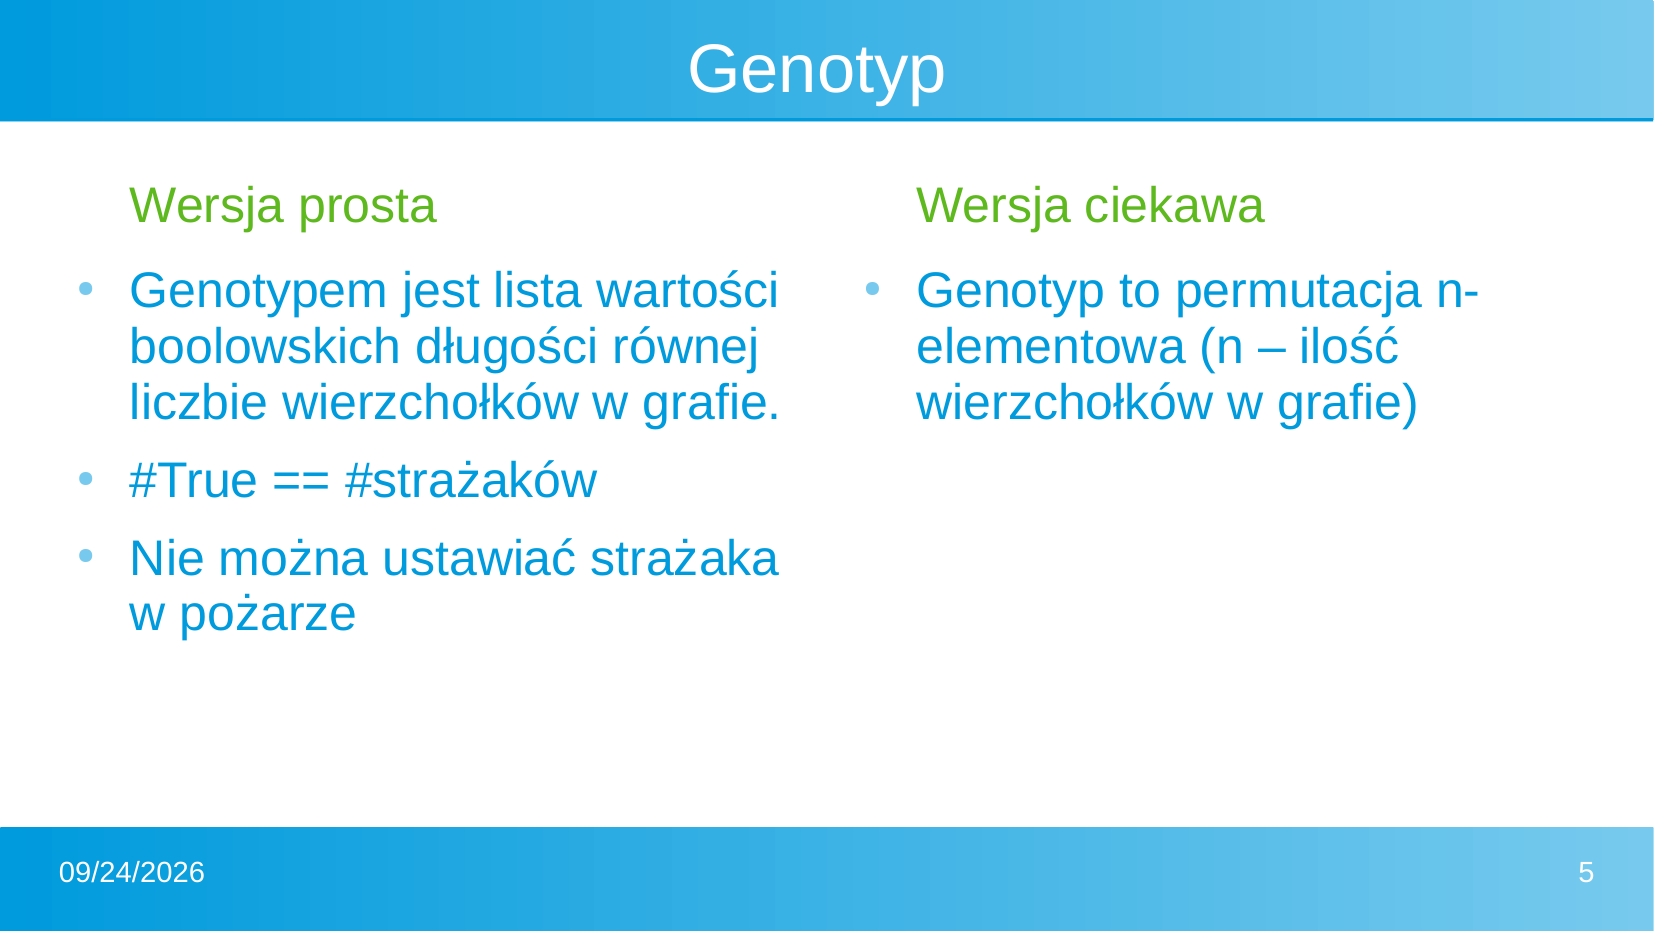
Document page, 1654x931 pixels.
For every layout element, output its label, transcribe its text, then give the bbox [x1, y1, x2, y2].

list Wersja prosta [59, 177, 488, 262]
list Genotyp to permutacja n-elementowa (n – ilość wierzchołków w grafie) [845, 262, 1596, 768]
list Genotypem jest lista wartości boolowskich długości równej liczbie wierzchołków w grafie. #True == #strażaków Nie można ustawiać strażaka w pożarze [59, 262, 809, 768]
list Wersja ciekawa [845, 177, 1313, 262]
title Genotyp [59, 29, 1595, 108]
